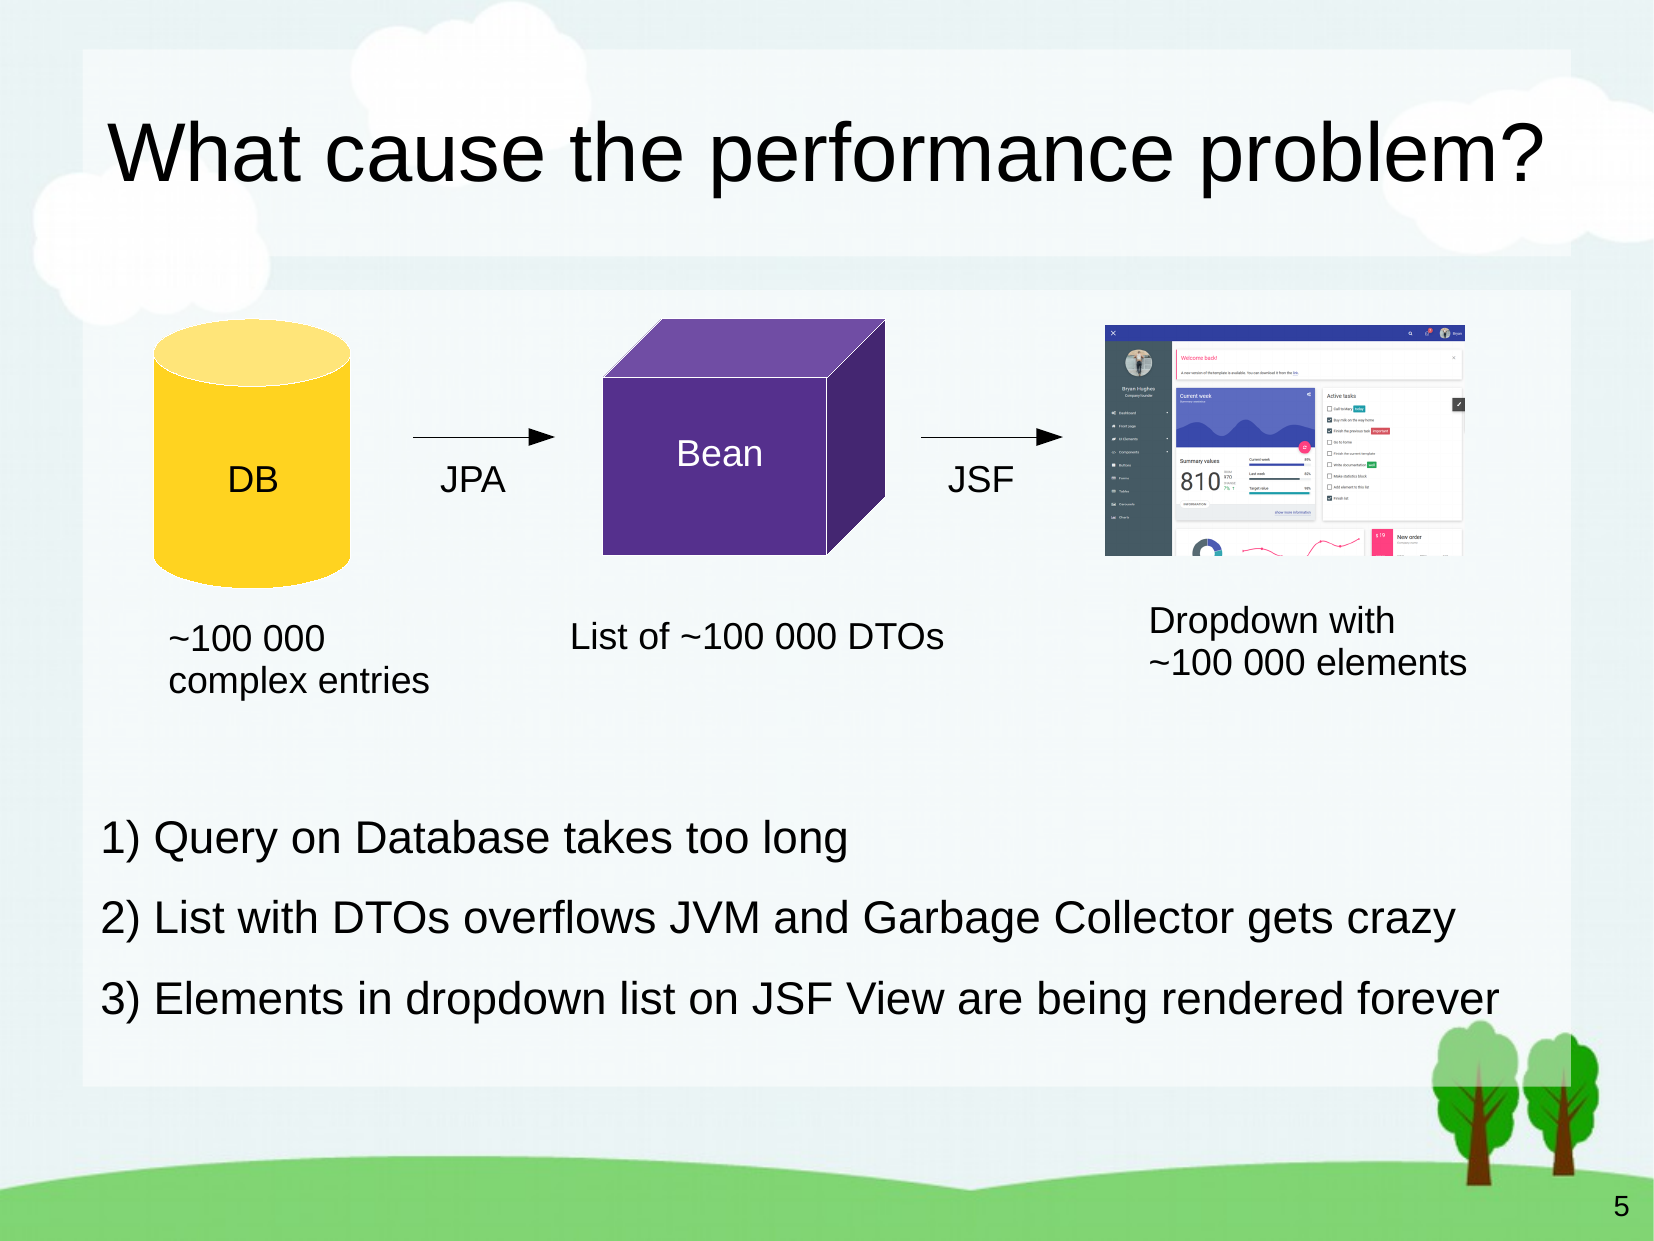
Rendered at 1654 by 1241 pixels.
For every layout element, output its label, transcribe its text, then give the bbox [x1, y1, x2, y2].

title What cause the performance problem? [82, 49, 1571, 257]
text_box DB [212, 451, 461, 508]
text_box ~100 000 complex entries [153, 609, 638, 709]
text_box Dropdown with ~100 000 elements [1133, 592, 1571, 691]
text_box [602, 318, 886, 556]
text_box JPA [461, 451, 591, 508]
picture [0, 0, 1654, 1241]
list Query on Database takes too long List with DTOs overflows JVM and Garbage Collector gets crazy Elements in dropdown list on JSF View are being rendered forever [82, 290, 1571, 1087]
text_box [153, 357, 351, 589]
text_box List of ~100 000 DTOs [555, 608, 993, 691]
text_box JSF [933, 451, 1099, 508]
text_box Bean [661, 425, 1028, 483]
